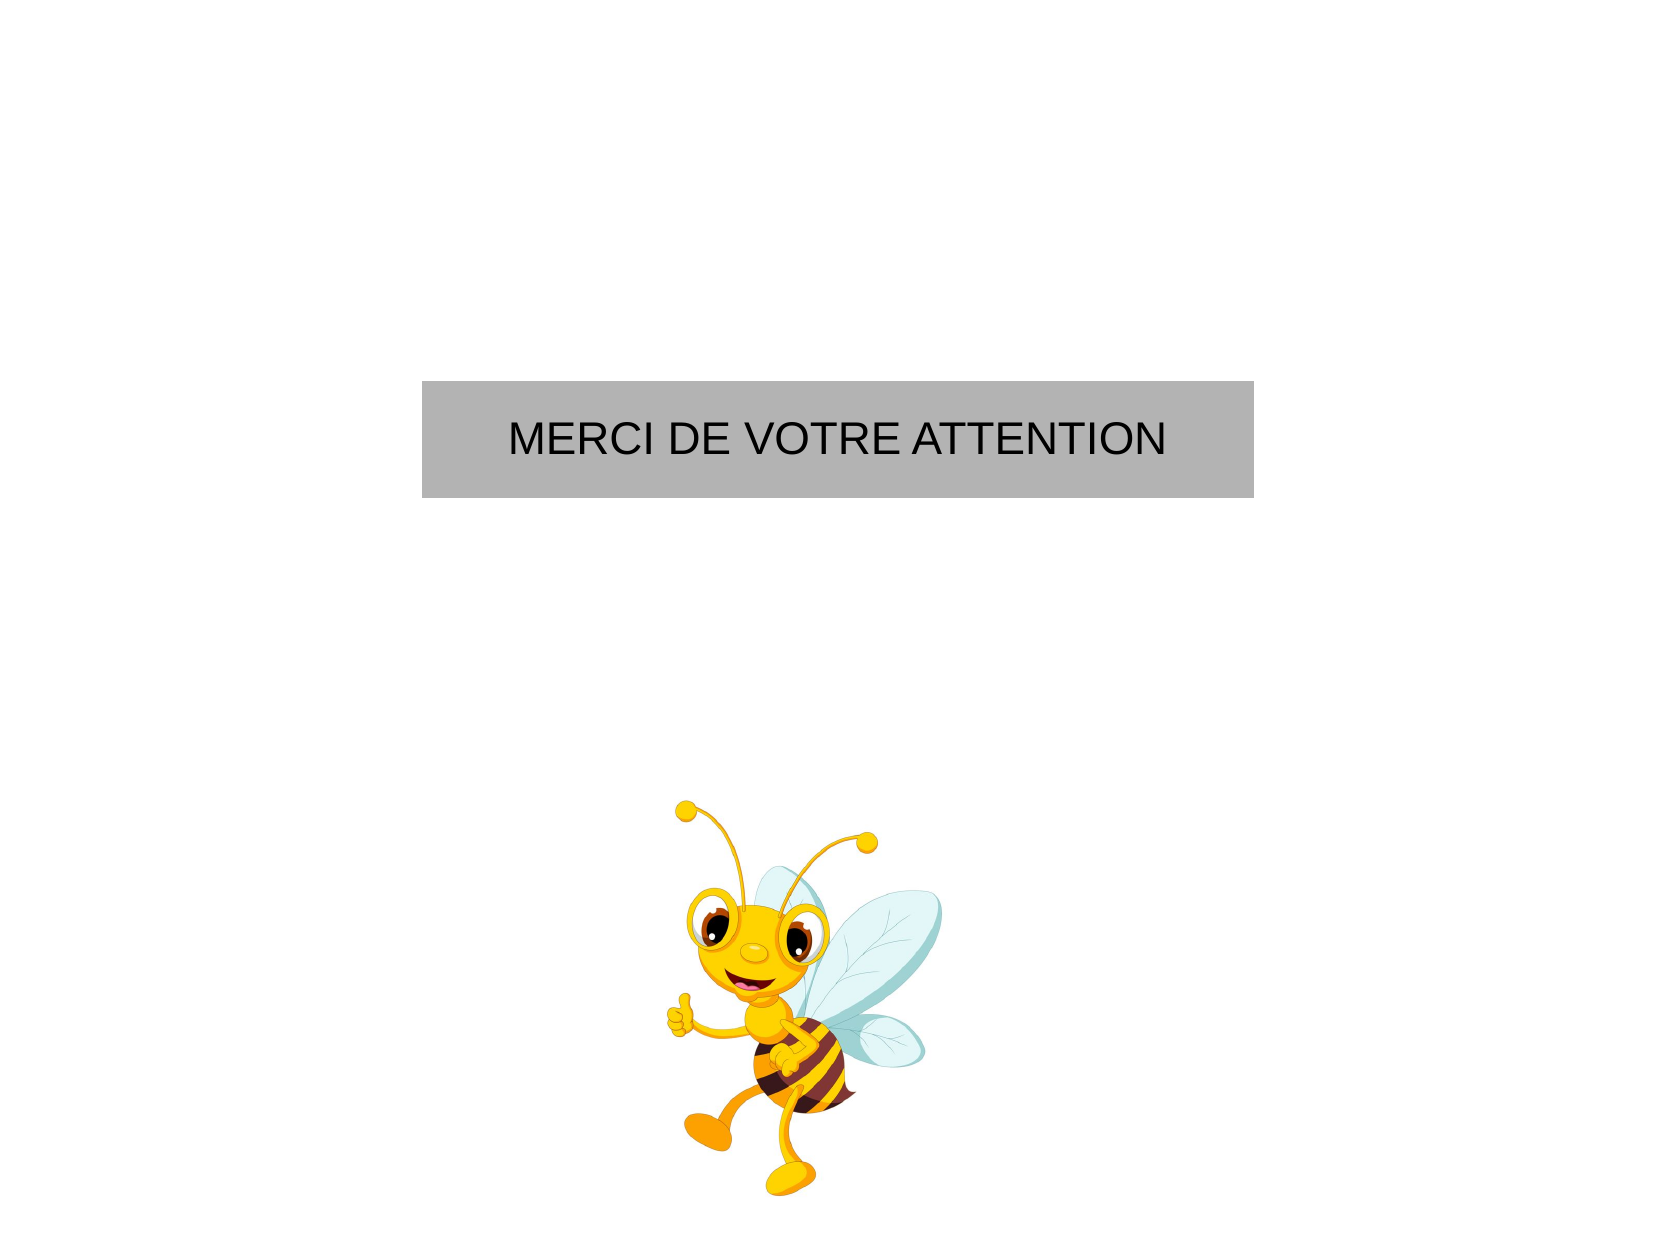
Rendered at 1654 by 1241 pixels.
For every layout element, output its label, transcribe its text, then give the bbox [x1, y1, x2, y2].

picture [649, 791, 960, 1205]
table_header MERCI DE VOTRE ATTENTION [422, 381, 1254, 498]
